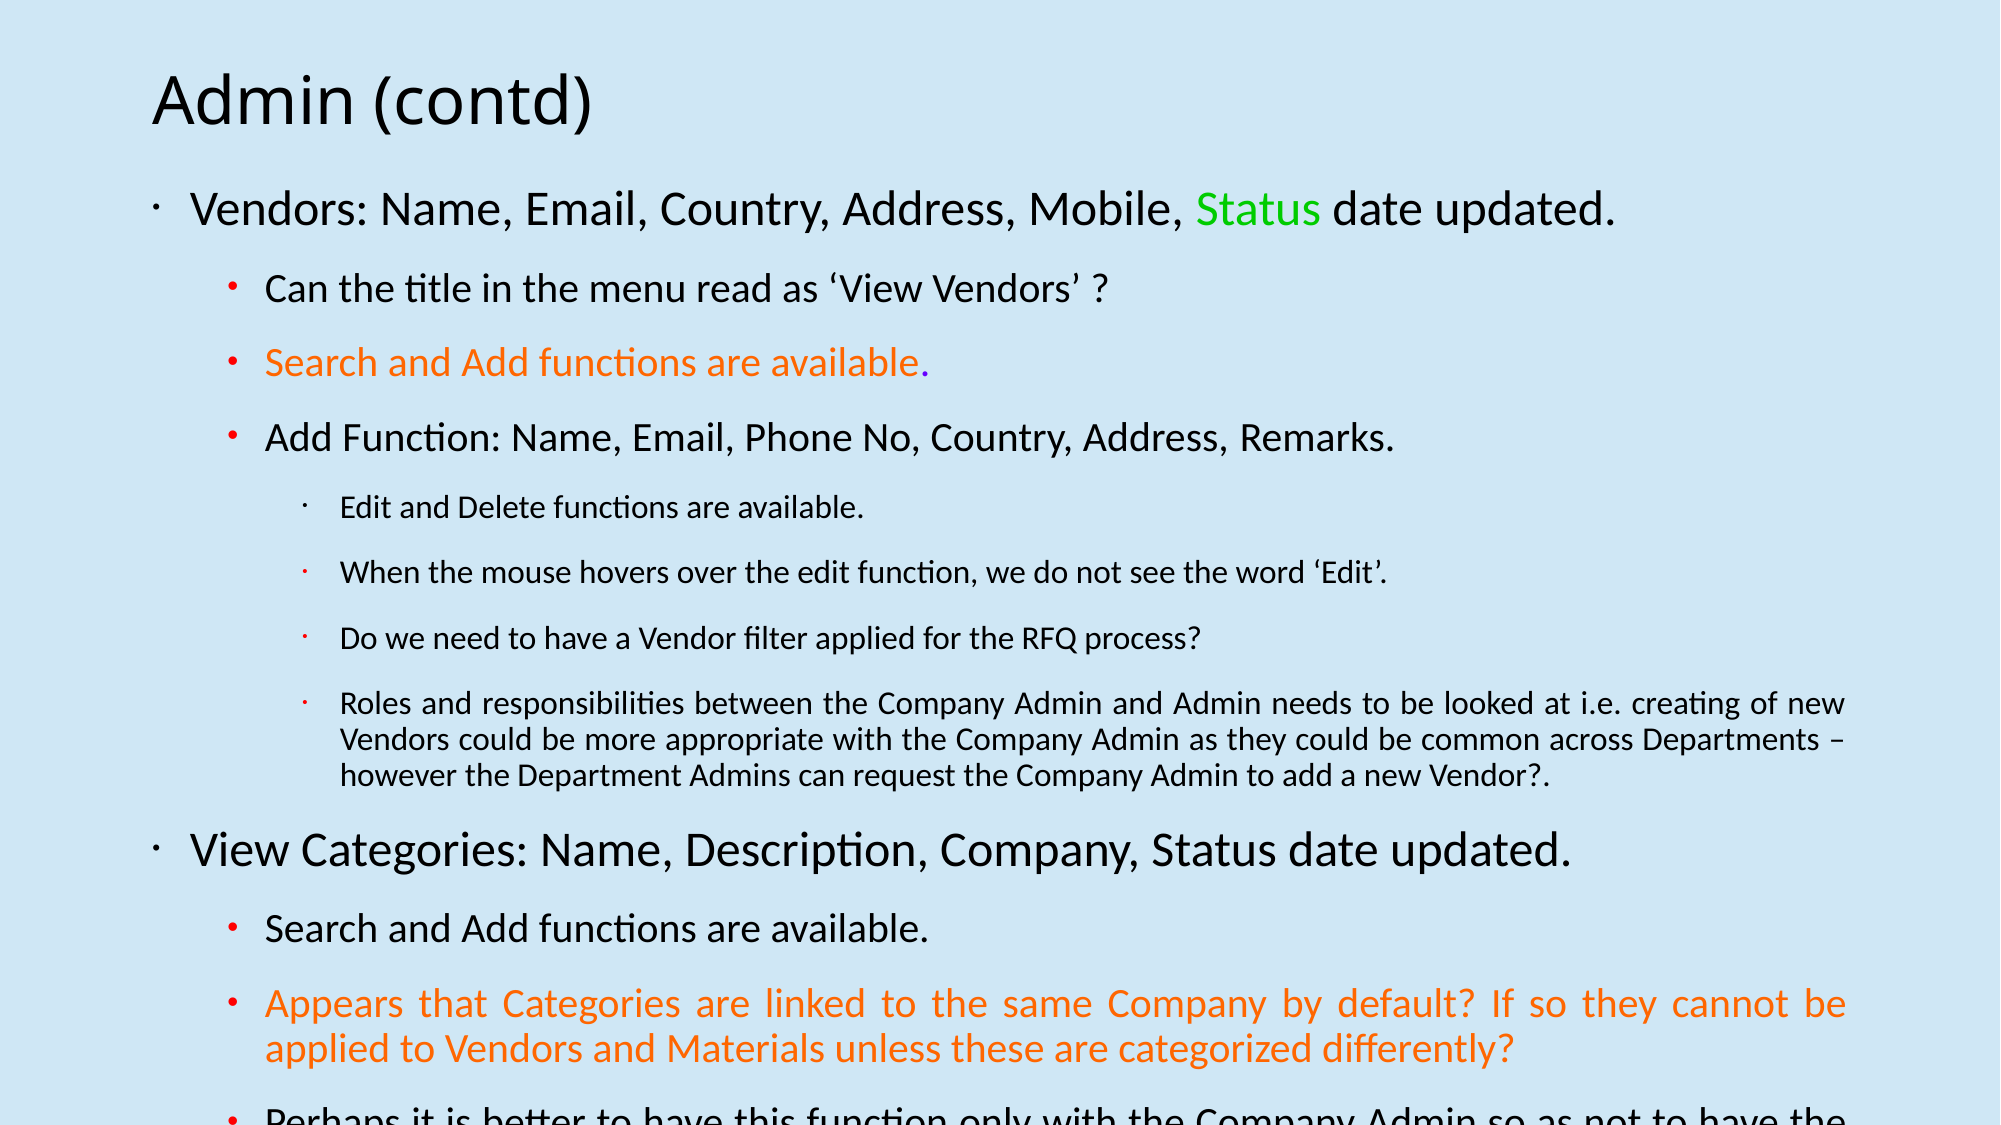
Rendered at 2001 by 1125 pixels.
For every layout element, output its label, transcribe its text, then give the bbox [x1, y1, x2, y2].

title Admin (contd) [137, 59, 1863, 175]
list Vendors: Name, Email, Country, Address, Mobile, Status date updated. Can the title in the menu read as ‘View Vendors’ ? Search and Add functions are available. Add Function: Name, Email, Phone No, Country, Address, Remarks. Edit and Delete functions are available. When the mouse hovers over the edit function, we do not see the word ‘Edit’. Do we need to have a Vendor filter applied for the RFQ process? Roles and responsibilities between the Company Admin and Admin needs to be looked at i.e. creating of new Vendors could be more appropriate with the Company Admin as they could be common across Departments – however the Department Admins can request the Company Admin to add a new Vendor?. View Categories: Name, Description, Company, Status date updated. Search and Add functions are available. Appears that Categories are linked to the same Company by default? If so they cannot be applied to Vendors and Materials unless these are categorized differently? Perhaps it is better to have this function only with the Company Admin so as not to have the same category worded differently by different department Admins – however the Department Admins can request the Company Admin to add a new Category? Add Function: Name, Category. Edit and Delete functions are available. When the mouse hovers over the edit function, we do not see the word ‘Edit’. Delete function should not be possible if data and records are linked to it. [137, 175, 1863, 1069]
